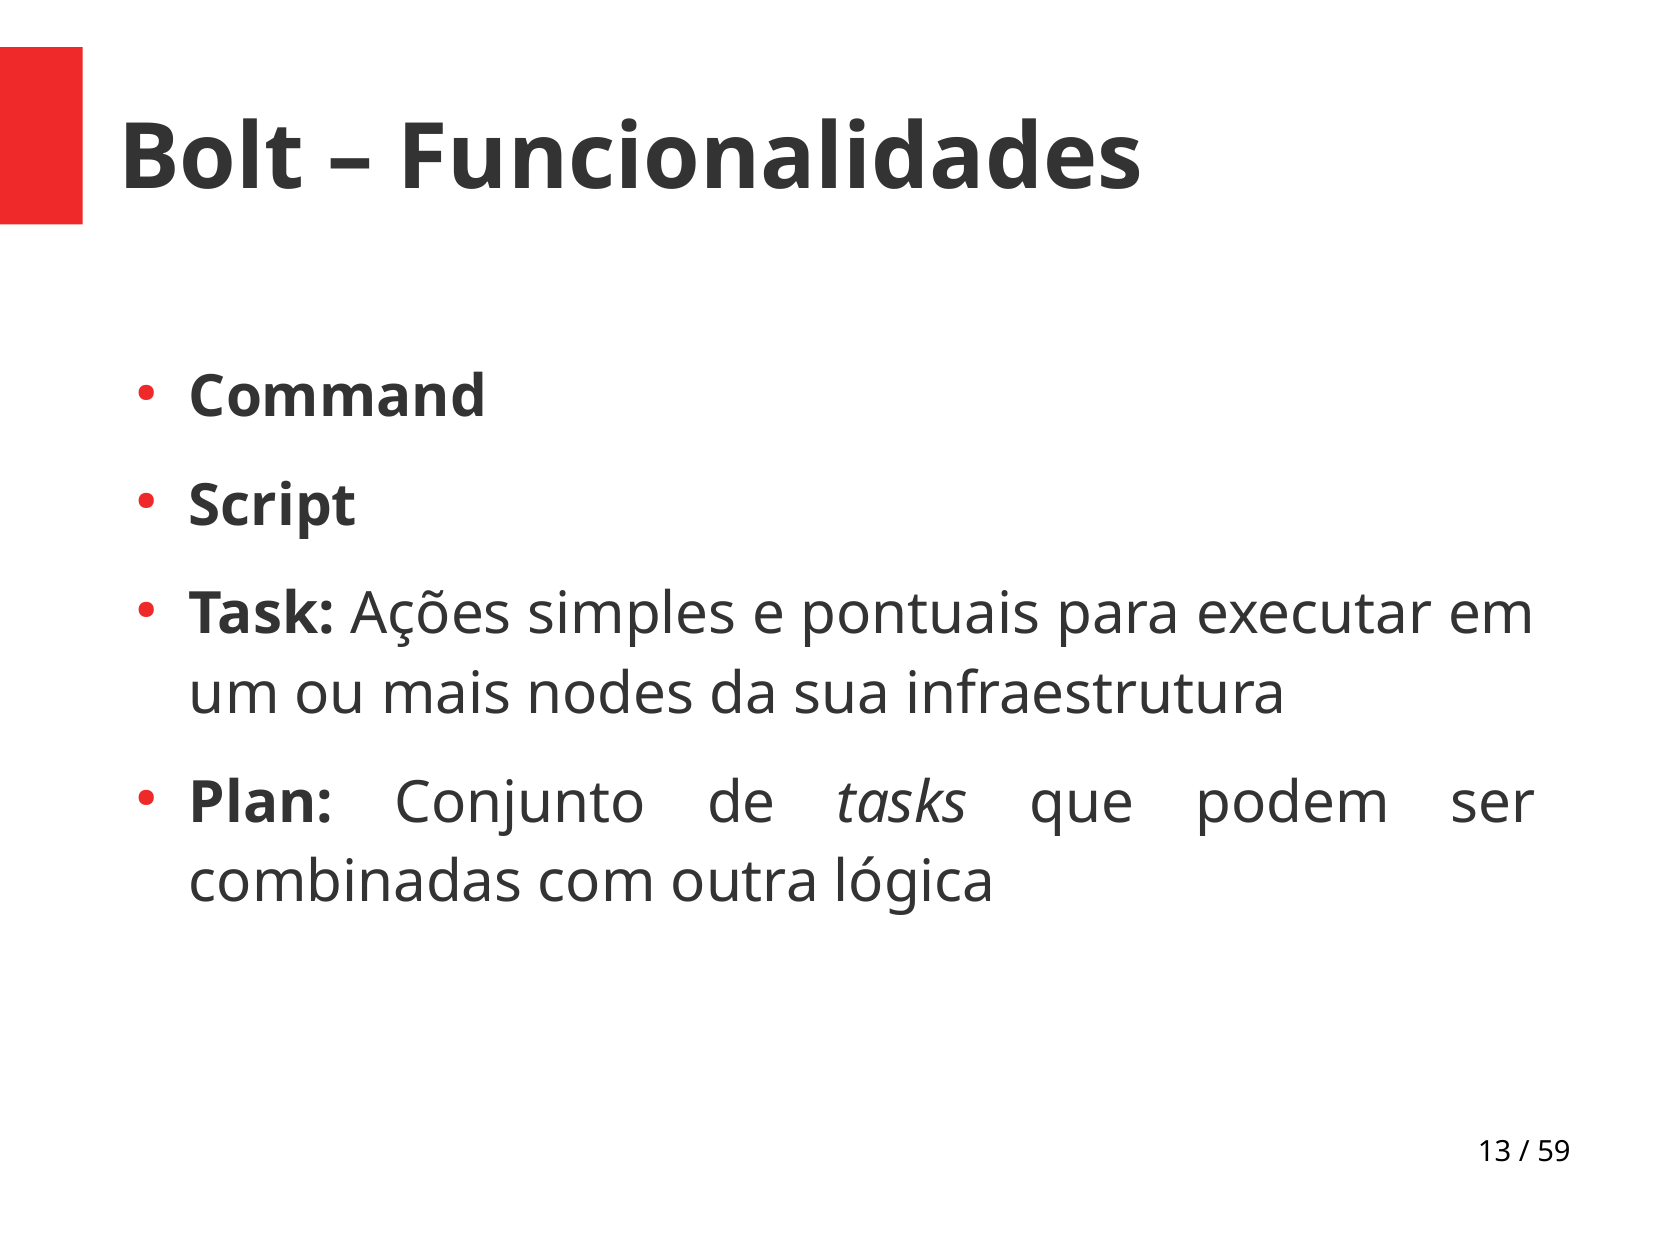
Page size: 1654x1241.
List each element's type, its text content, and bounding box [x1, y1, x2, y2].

title Bolt – Funcionalidades [118, 49, 1571, 257]
list Command Script Task: Ações simples e pontuais para executar em um ou mais nodes da sua infraestrutura Plan: Conjunto de tasks que podem ser combinadas com outra lógica [118, 354, 1536, 1074]
